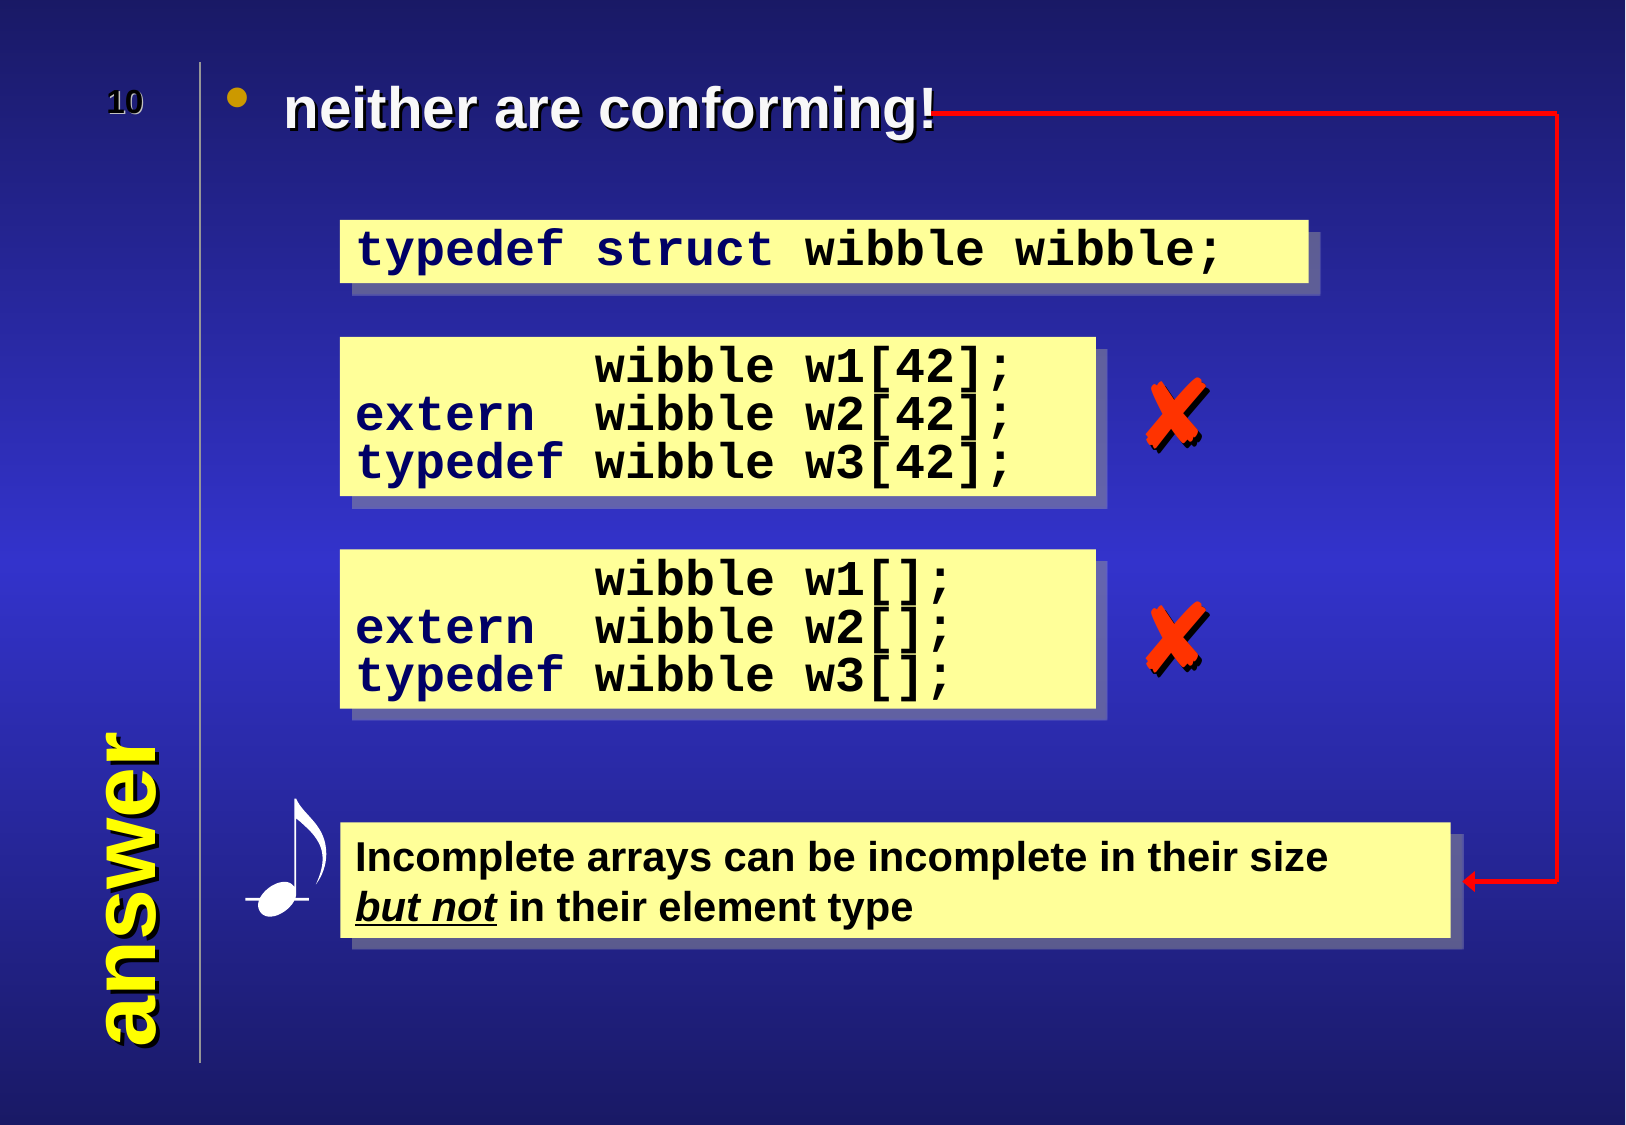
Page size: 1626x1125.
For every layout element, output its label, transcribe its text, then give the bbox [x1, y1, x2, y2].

text_box wibble w1[]; extern wibble w2[]; typedef wibble w3[]; [339, 549, 1096, 709]
list neither are conforming! [212, 62, 1593, 1063]
text_box wibble w1[42]; extern wibble w2[42]; typedef wibble w3[42]; [339, 336, 1096, 497]
text_box  [1119, 325, 1263, 490]
text_box  [1119, 549, 1263, 715]
text_box Incomplete arrays can be incomplete in their size but not in their element type [340, 822, 1451, 938]
title answer [50, 187, 188, 1063]
text_box [245, 798, 327, 917]
text_box typedef struct wibble wibble; [339, 219, 1309, 284]
